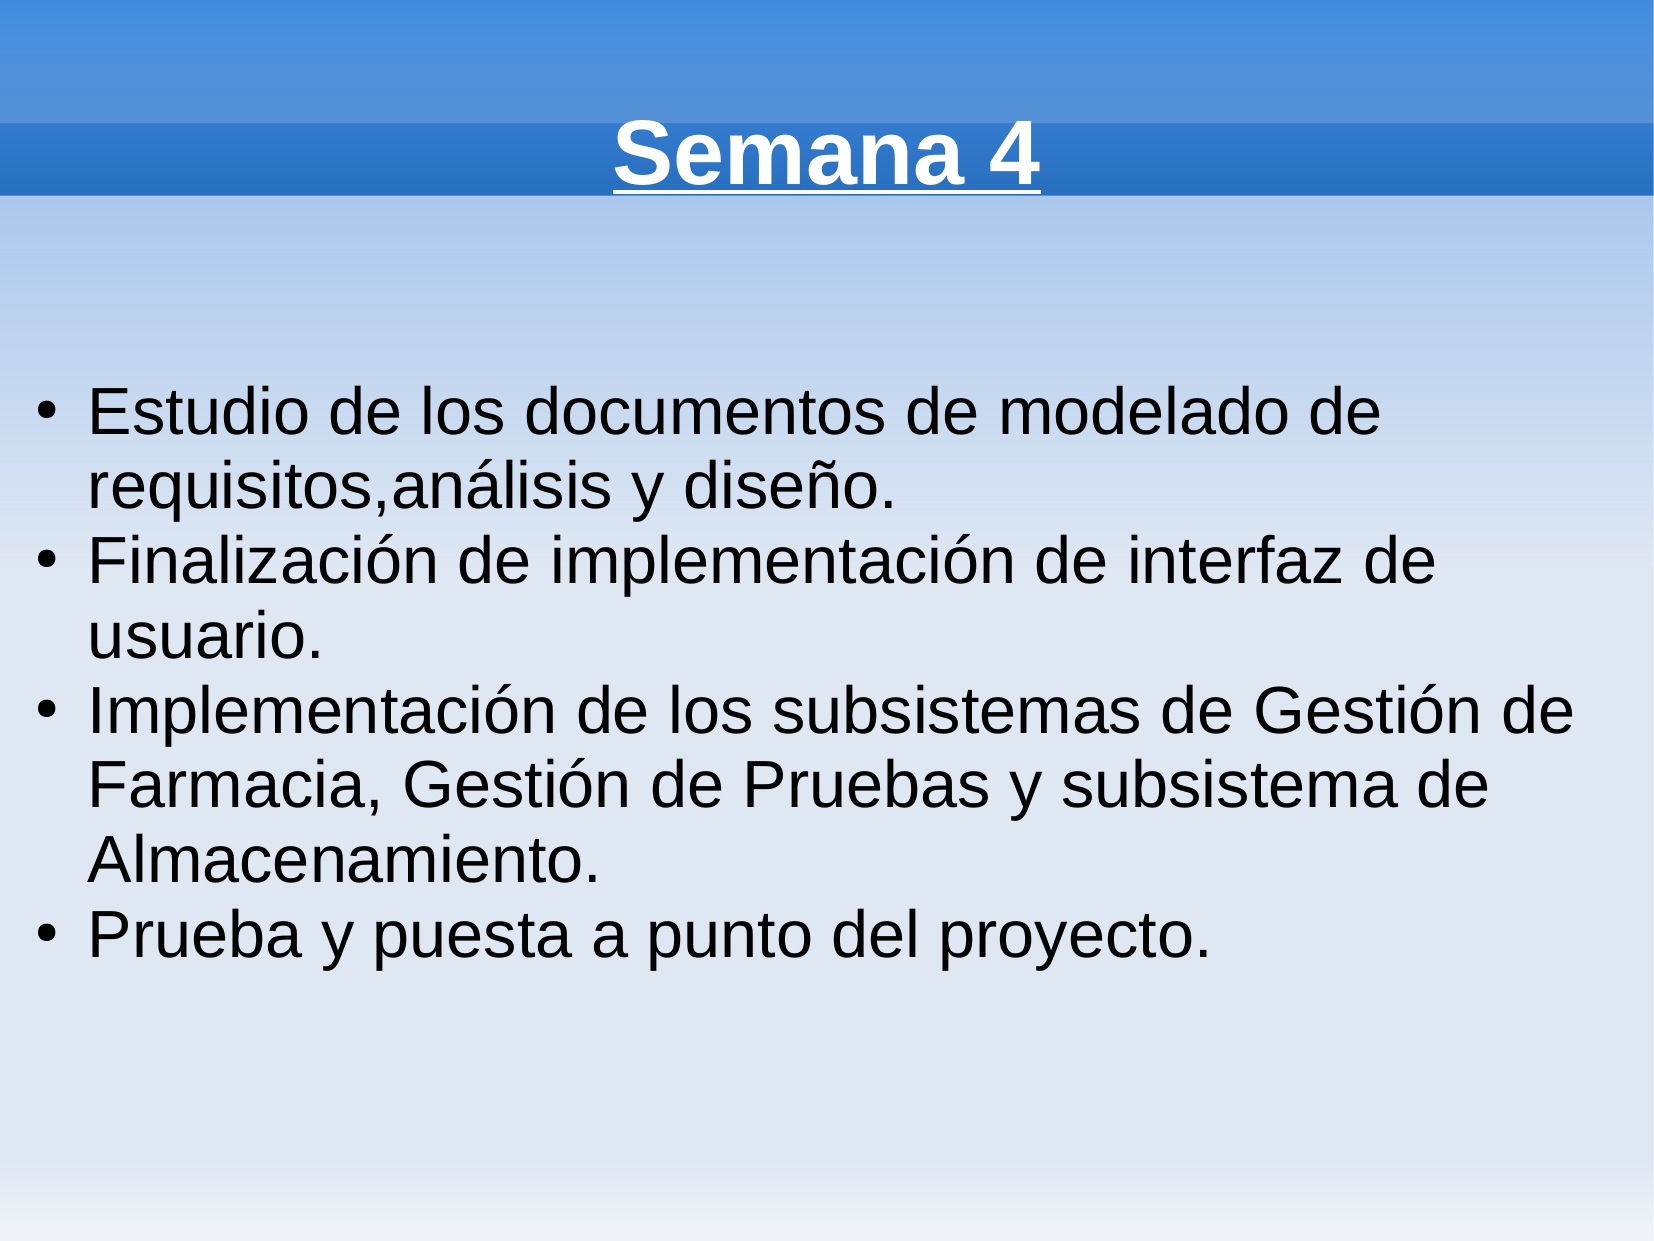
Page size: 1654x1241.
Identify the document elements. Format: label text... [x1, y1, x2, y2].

text_box Estudio de los documentos de modelado de requisitos,análisis y diseño. Finalización de implementación de interfaz de usuario. Implementación de los subsistemas de Gestión de Farmacia, Gestión de Pruebas y subsistema de Almacenamiento. Prueba y puesta a punto del proyecto. [2, 366, 1654, 980]
title Semana 4 [82, 49, 1571, 257]
picture [0, 0, 1654, 1241]
